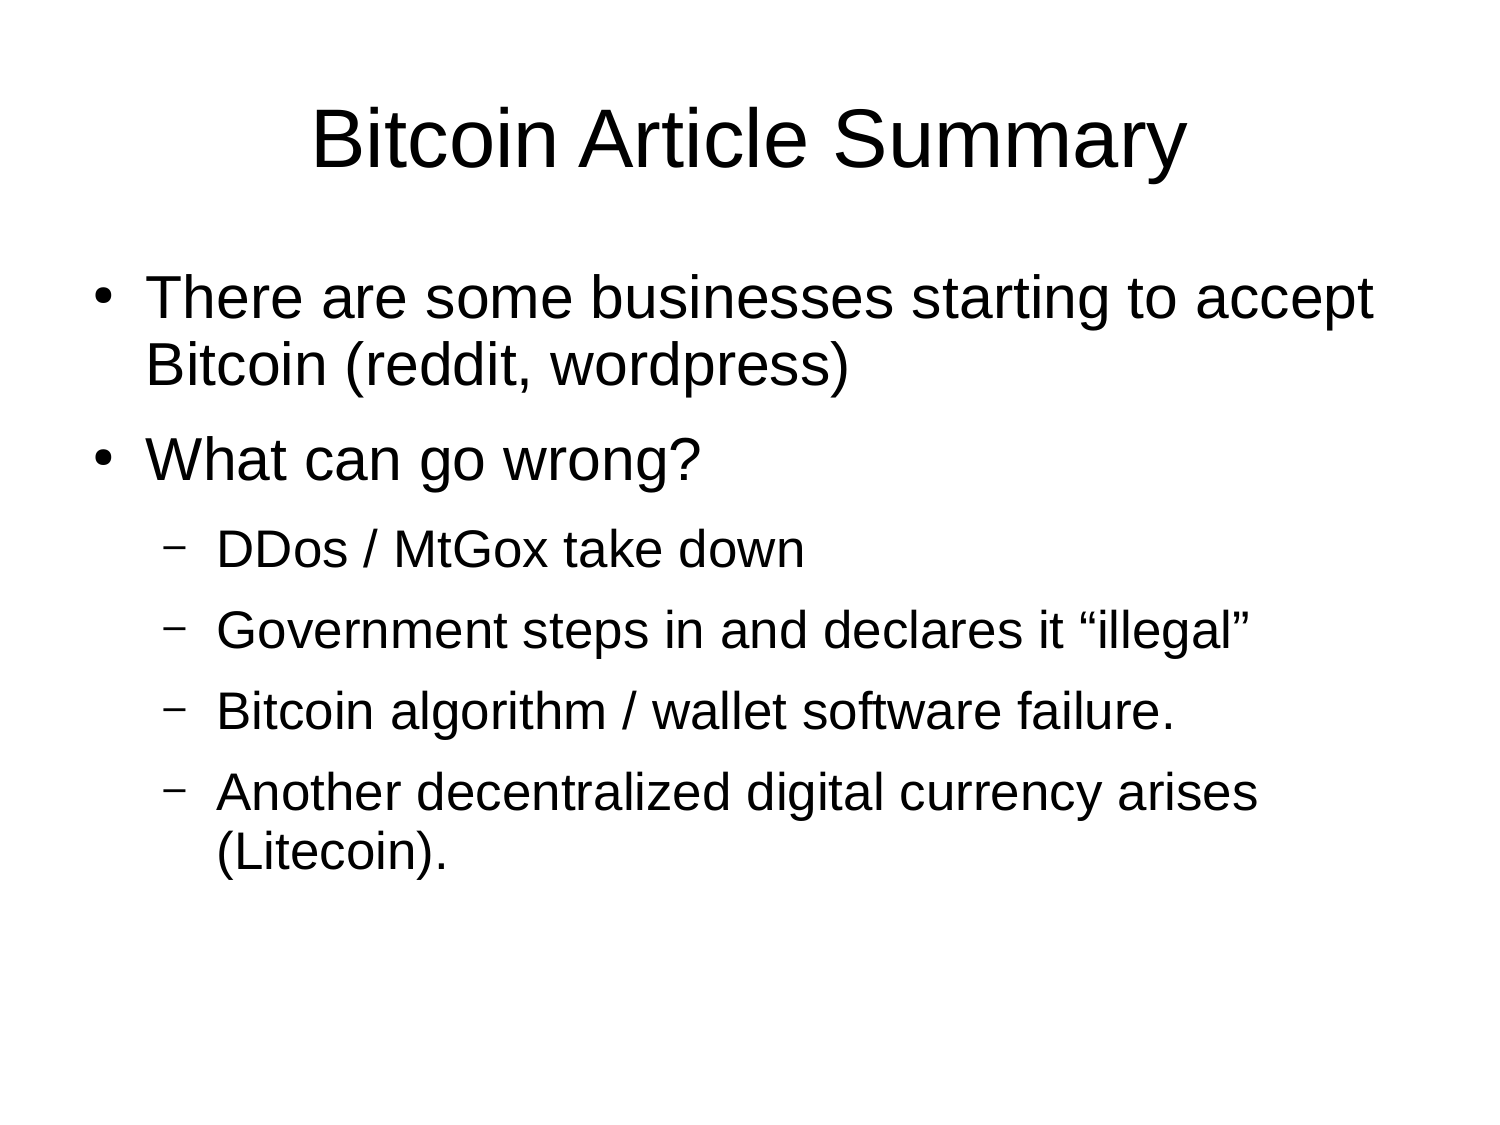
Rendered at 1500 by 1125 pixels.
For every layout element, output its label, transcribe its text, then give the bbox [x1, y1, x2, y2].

list There are some businesses starting to accept Bitcoin (reddit, wordpress) What can go wrong? DDos / MtGox take down Government steps in and declares it “illegal” Bitcoin algorithm / wallet software failure. Another decentralized digital currency arises (Litecoin). [75, 263, 1425, 916]
title Bitcoin Article Summary [75, 44, 1425, 233]
